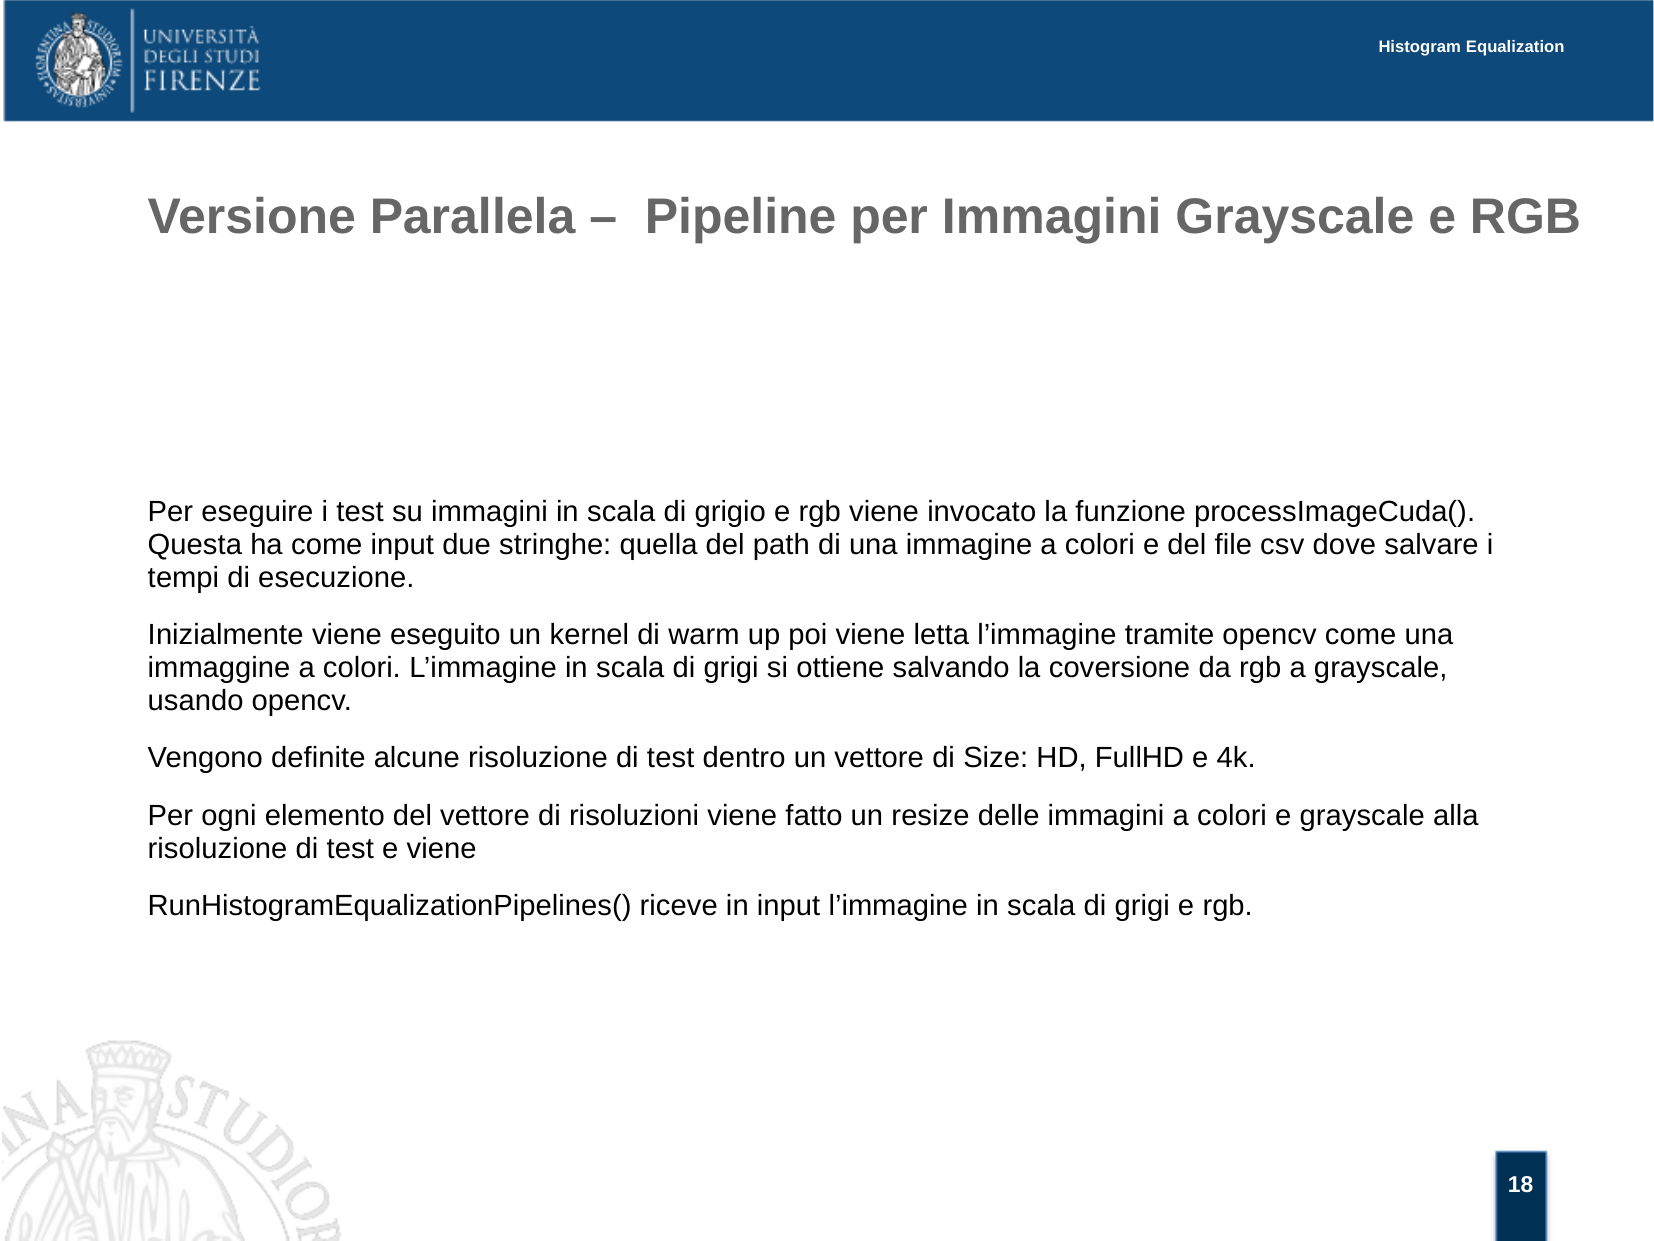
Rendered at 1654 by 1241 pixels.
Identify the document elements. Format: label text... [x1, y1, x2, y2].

chart [620, 570, 938, 676]
picture [2, 0, 1654, 1241]
text_box Histogram Equalization [685, 13, 1565, 118]
text_box 18 [1505, 1160, 1536, 1208]
text_box Versione Parallela – Pipeline per Immagini Grayscale e RGB [147, 118, 1601, 286]
text_box Per eseguire i test su immagini in scala di grigio e rgb viene invocato la funzione processImageCuda(). Questa ha come input due stringhe: quella del path di una immagine a colori e del file csv dove salvare i tempi di esecuzione. Inizialmente viene eseguito un kernel di warm up poi viene letta l’immagine tramite opencv come una immaggine a colori. L’immagine in scala di grigi si ottiene salvando la coversione da rgb a grayscale, usando opencv. Vengono definite alcune risoluzione di test dentro un vettore di Size: HD, FullHD e 4k. Per ogni elemento del vettore di risoluzioni viene fatto un resize delle immagini a colori e grayscale alla risoluzione di test e viene RunHistogramEqualizationPipelines() riceve in input l’immagine in scala di grigi e rgb. [147, 324, 1536, 1093]
